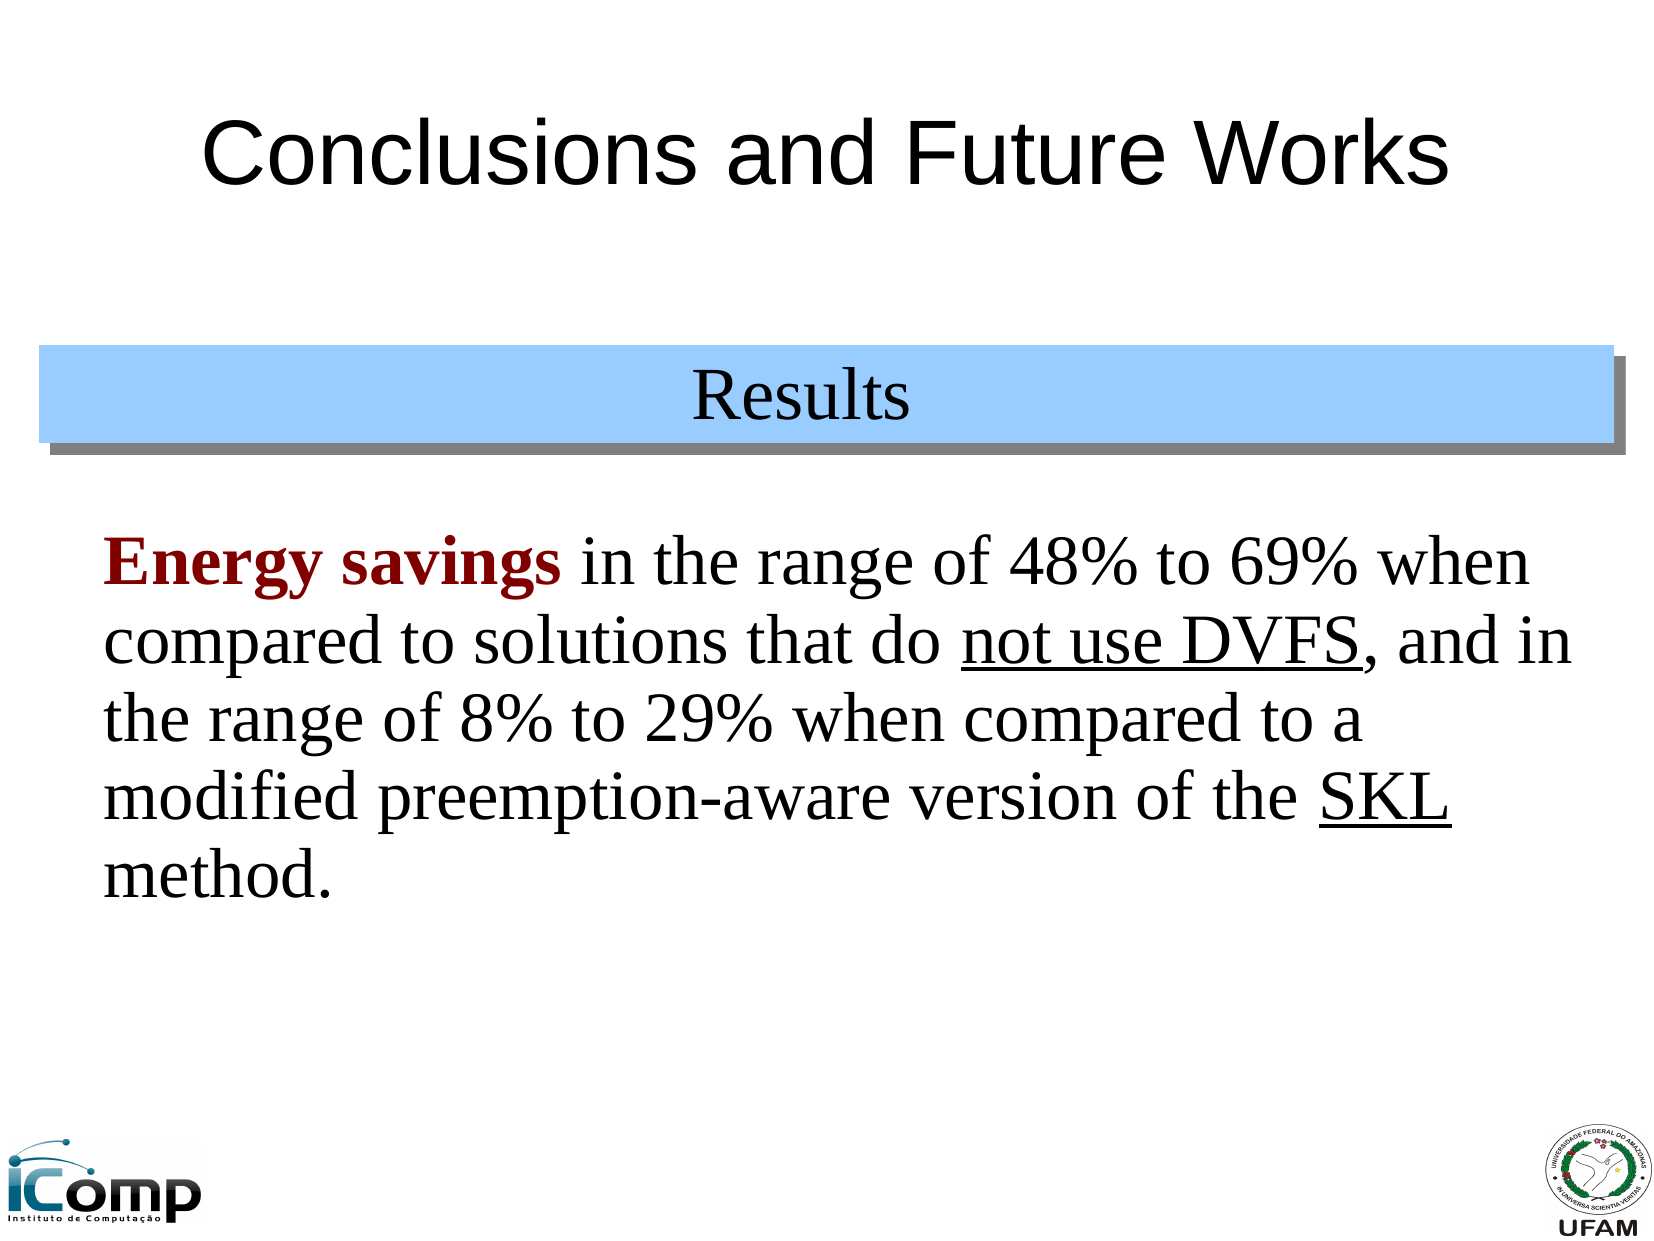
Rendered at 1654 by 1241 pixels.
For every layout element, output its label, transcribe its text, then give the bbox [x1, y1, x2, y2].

text_box Results [39, 345, 1615, 443]
picture [5, 1139, 205, 1226]
picture [1545, 1124, 1652, 1236]
text_box Energy savings in the range of 48% to 69% when compared to solutions that do not use DVFS, and in the range of 8% to 29% when compared to a modified preemption-aware version of the SKL method. [89, 514, 1623, 921]
title Conclusions and Future Works [82, 49, 1571, 257]
